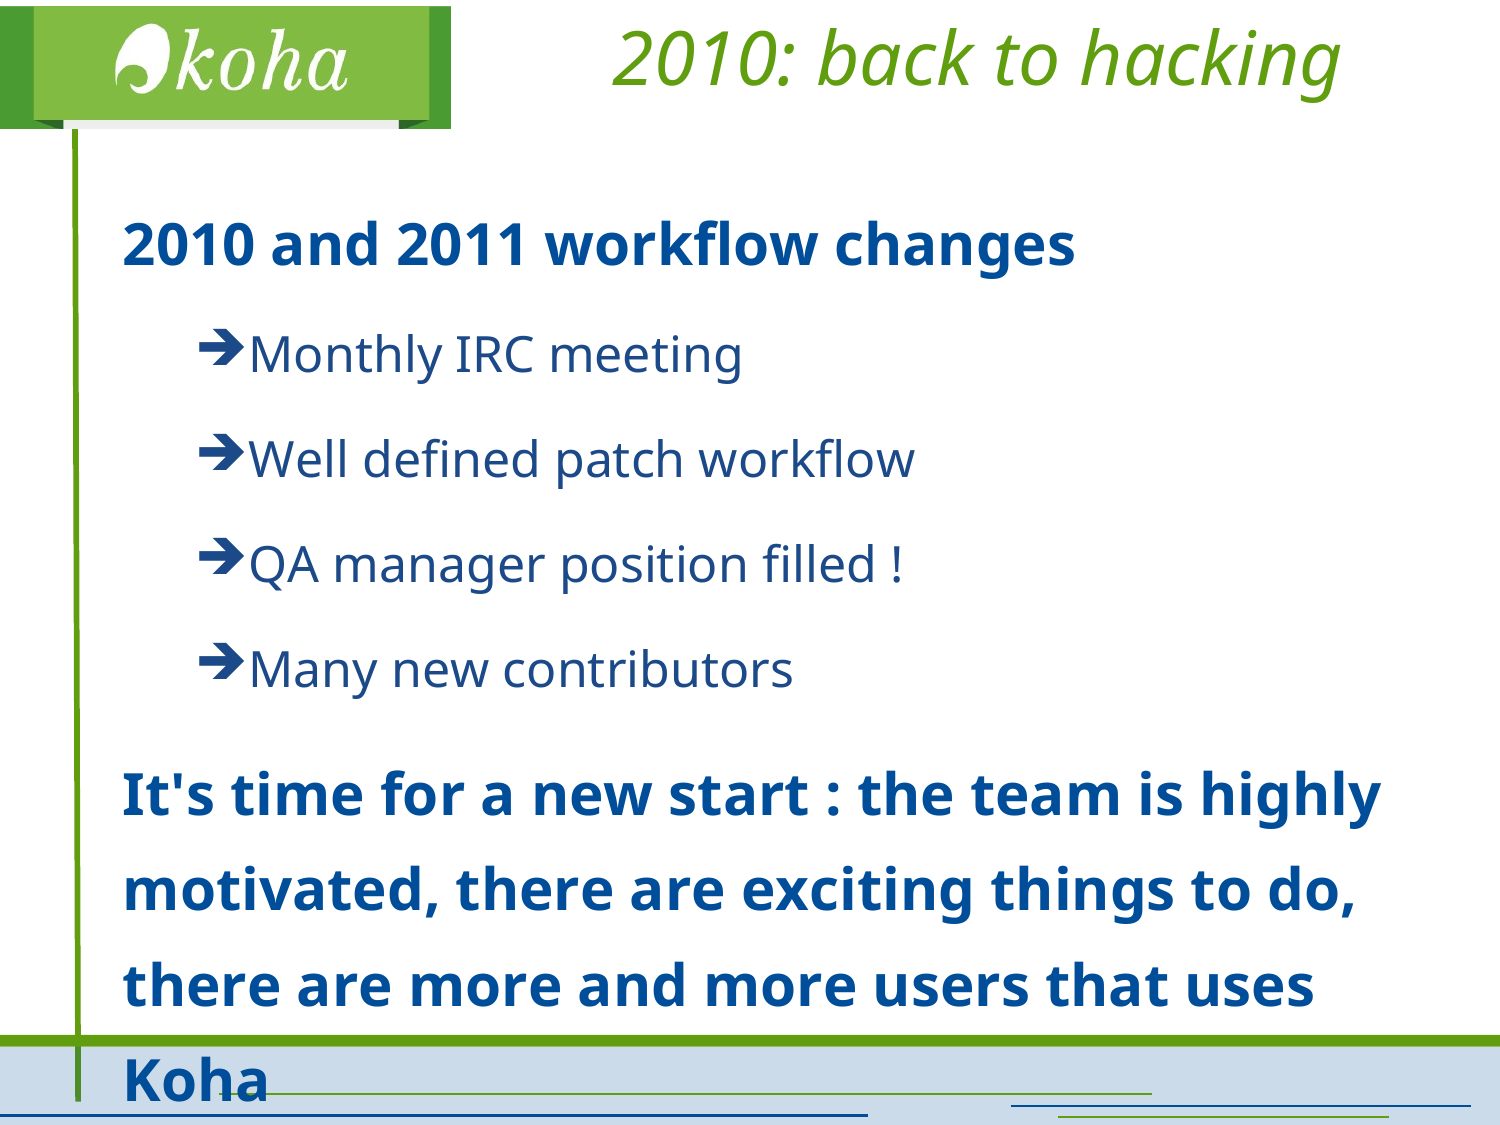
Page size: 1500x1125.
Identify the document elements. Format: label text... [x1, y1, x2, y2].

title 2010: back to hacking [450, 0, 1500, 113]
picture [0, 0, 451, 129]
list 2010 and 2011 workflow changes Monthly IRC meeting Well defined patch workflow QA manager position filled ! Many new contributors It's time for a new start : the team is highly motivated, there are exciting things to do, there are more and more users that uses Koha [118, 187, 1463, 971]
